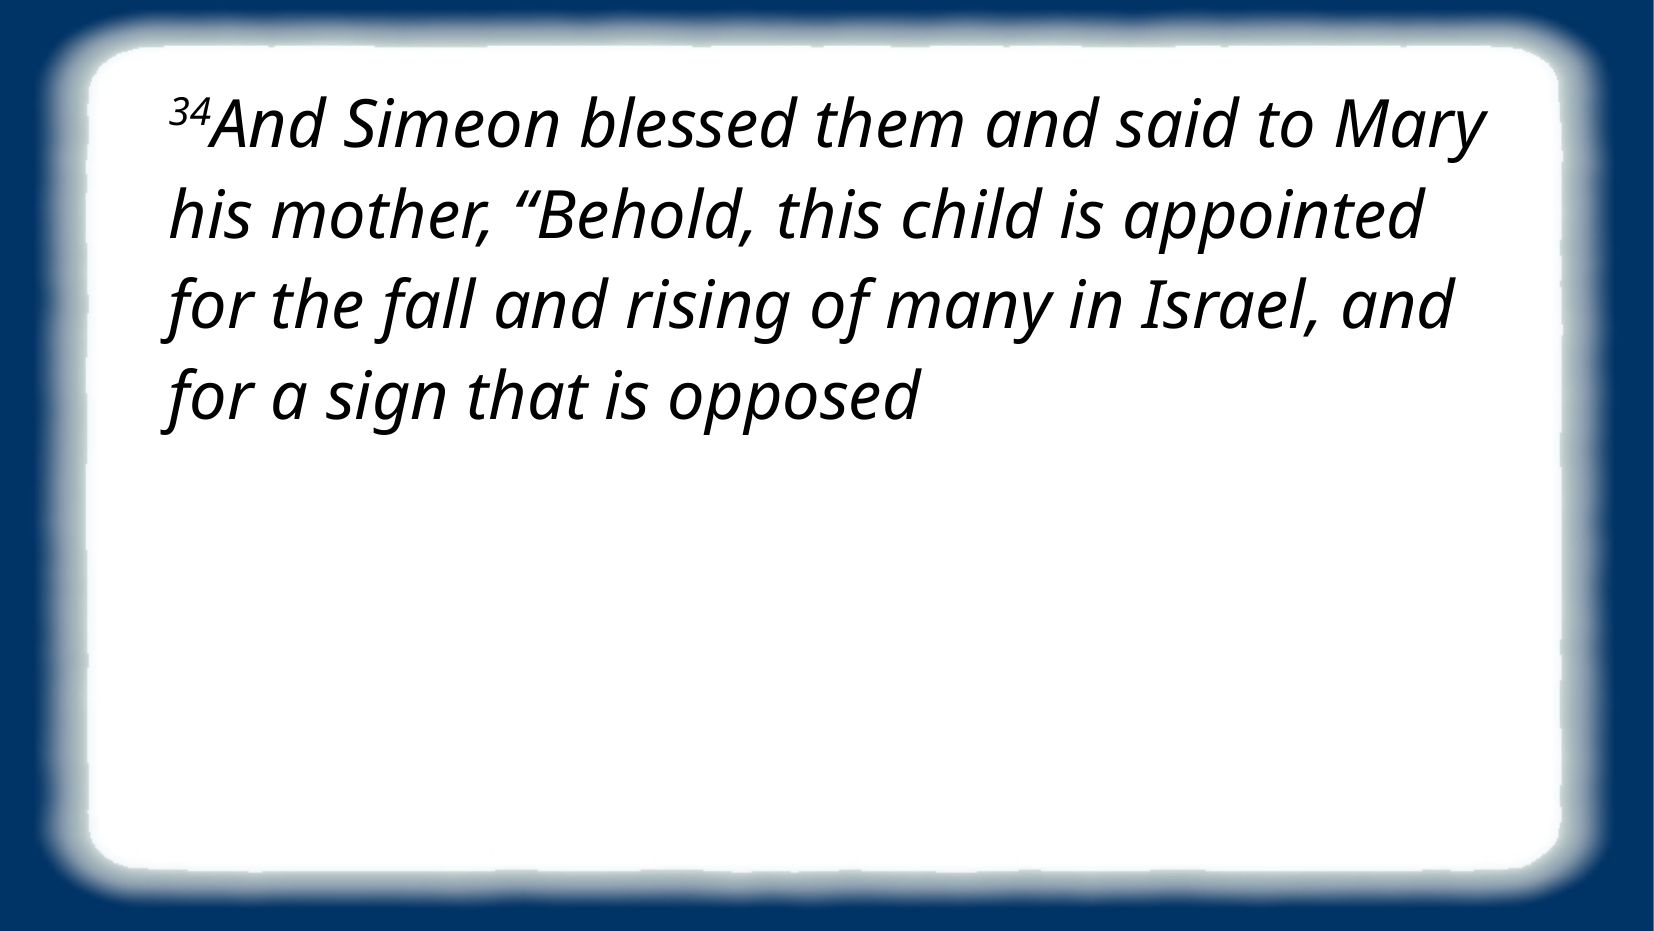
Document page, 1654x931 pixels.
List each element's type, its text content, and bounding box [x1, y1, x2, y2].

picture [0, 0, 1654, 931]
text_box 34And Simeon blessed them and said to Mary his mother, “Behold, this child is appointed for the fall and rising of many in Israel, and for a sign that is opposed [135, 68, 1531, 706]
